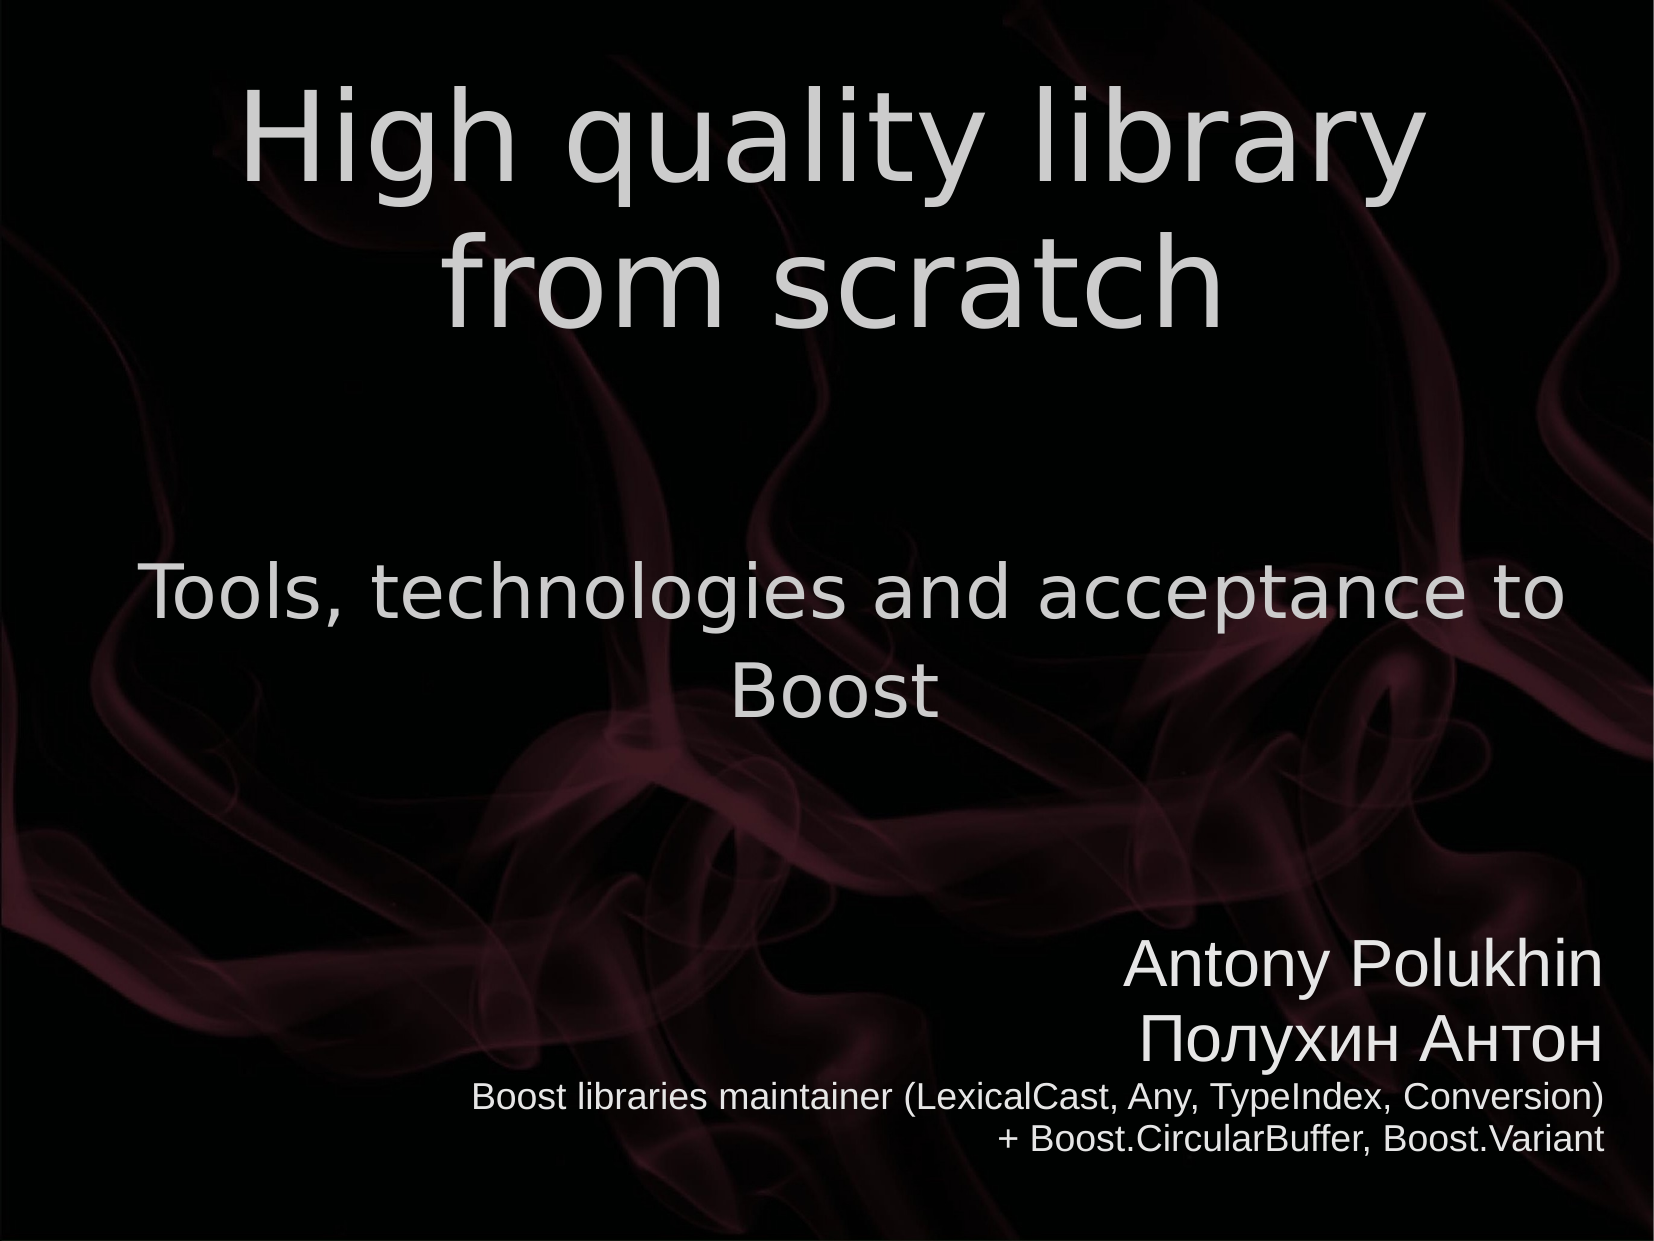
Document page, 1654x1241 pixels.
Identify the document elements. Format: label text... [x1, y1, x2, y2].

subtitle Antony Polukhin Полухин Антон Boost libraries maintainer (LexicalCast, Any, TypeIndex, Conversion) + Boost.CircularBuffer, Boost.Variant [150, 925, 1606, 1160]
picture [0, 0, 1654, 1241]
title High quality library from scratch Tools, technologies and acceptance to Boost [90, 65, 1579, 736]
